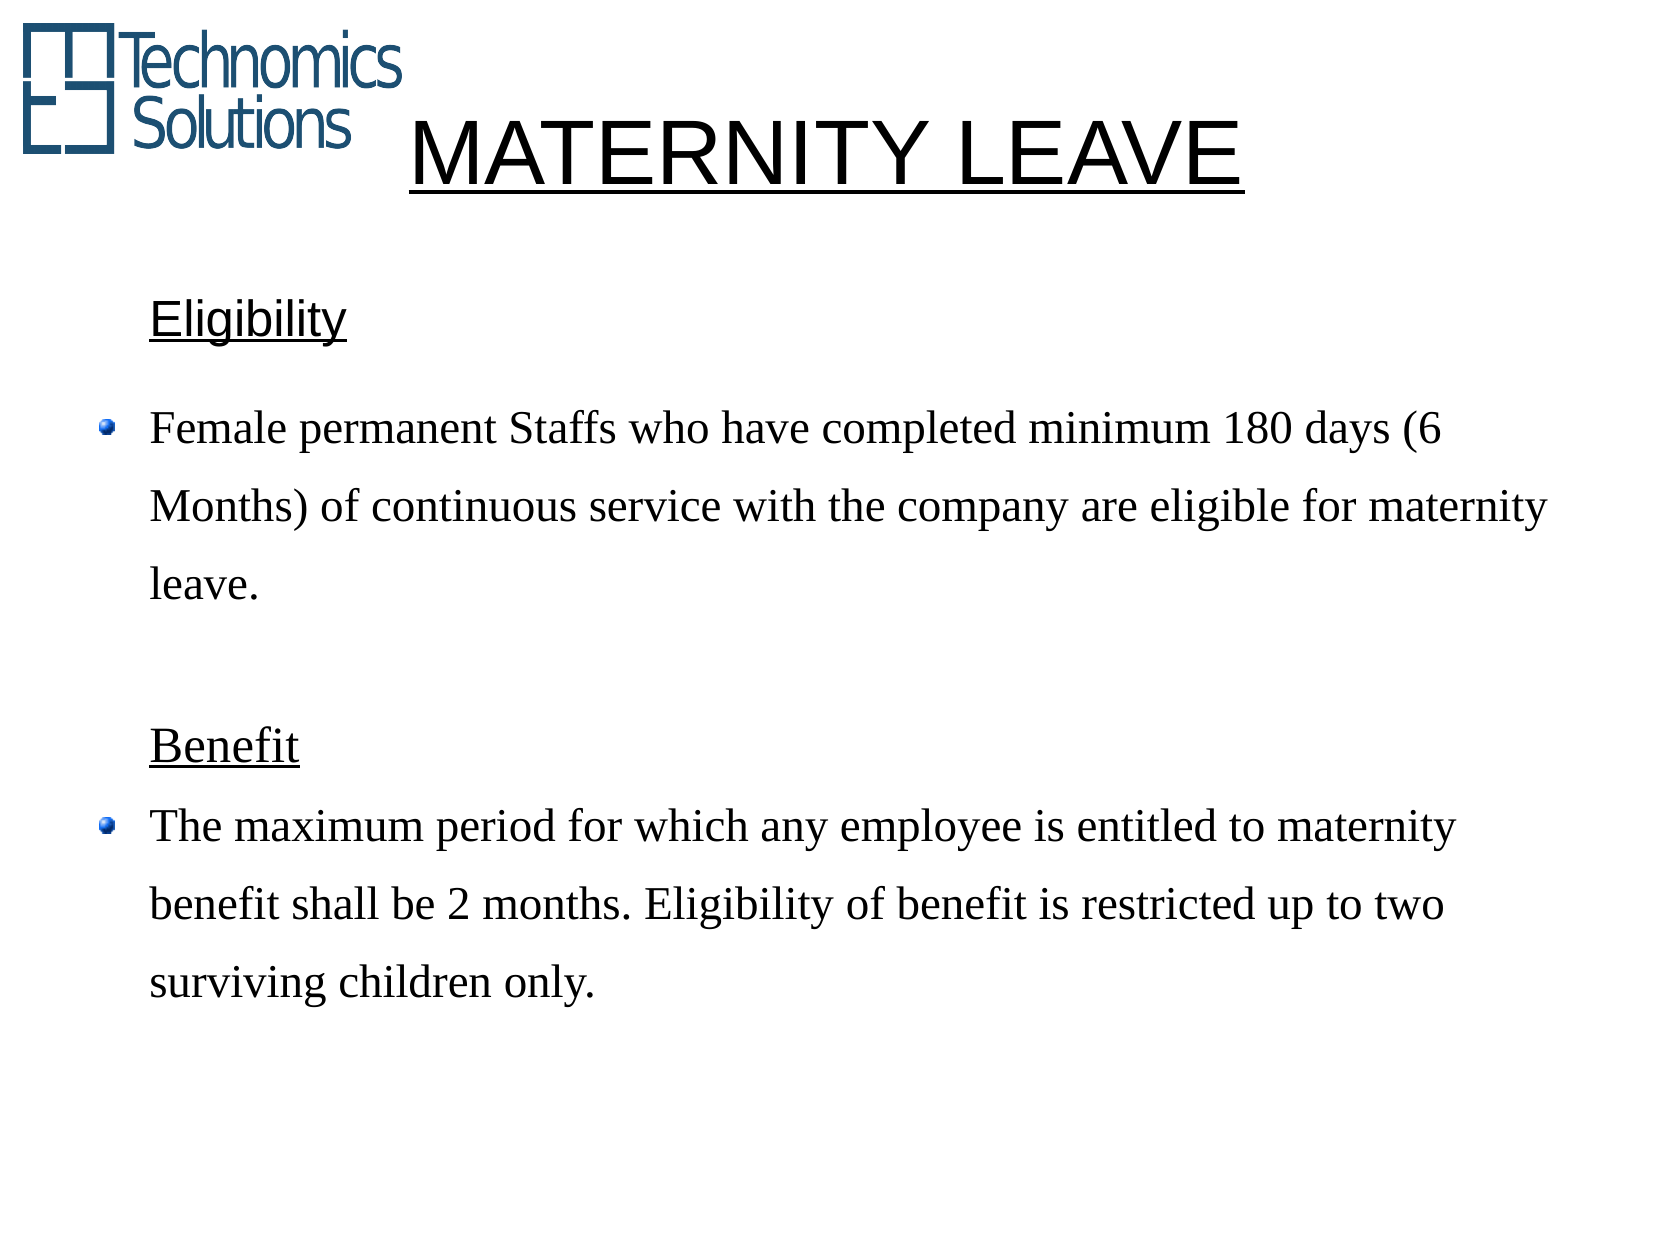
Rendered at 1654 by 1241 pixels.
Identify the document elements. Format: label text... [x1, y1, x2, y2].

picture [23, 23, 402, 154]
list Eligibility Female permanent Staffs who have completed minimum 180 days (6 Months) of continuous service with the company are eligible for maternity leave. Benefit The maximum period for which any employee is entitled to maternity benefit shall be 2 months. Eligibility of benefit is restricted up to two surviving children only. [82, 290, 1571, 1010]
title MATERNITY LEAVE [82, 49, 1571, 257]
